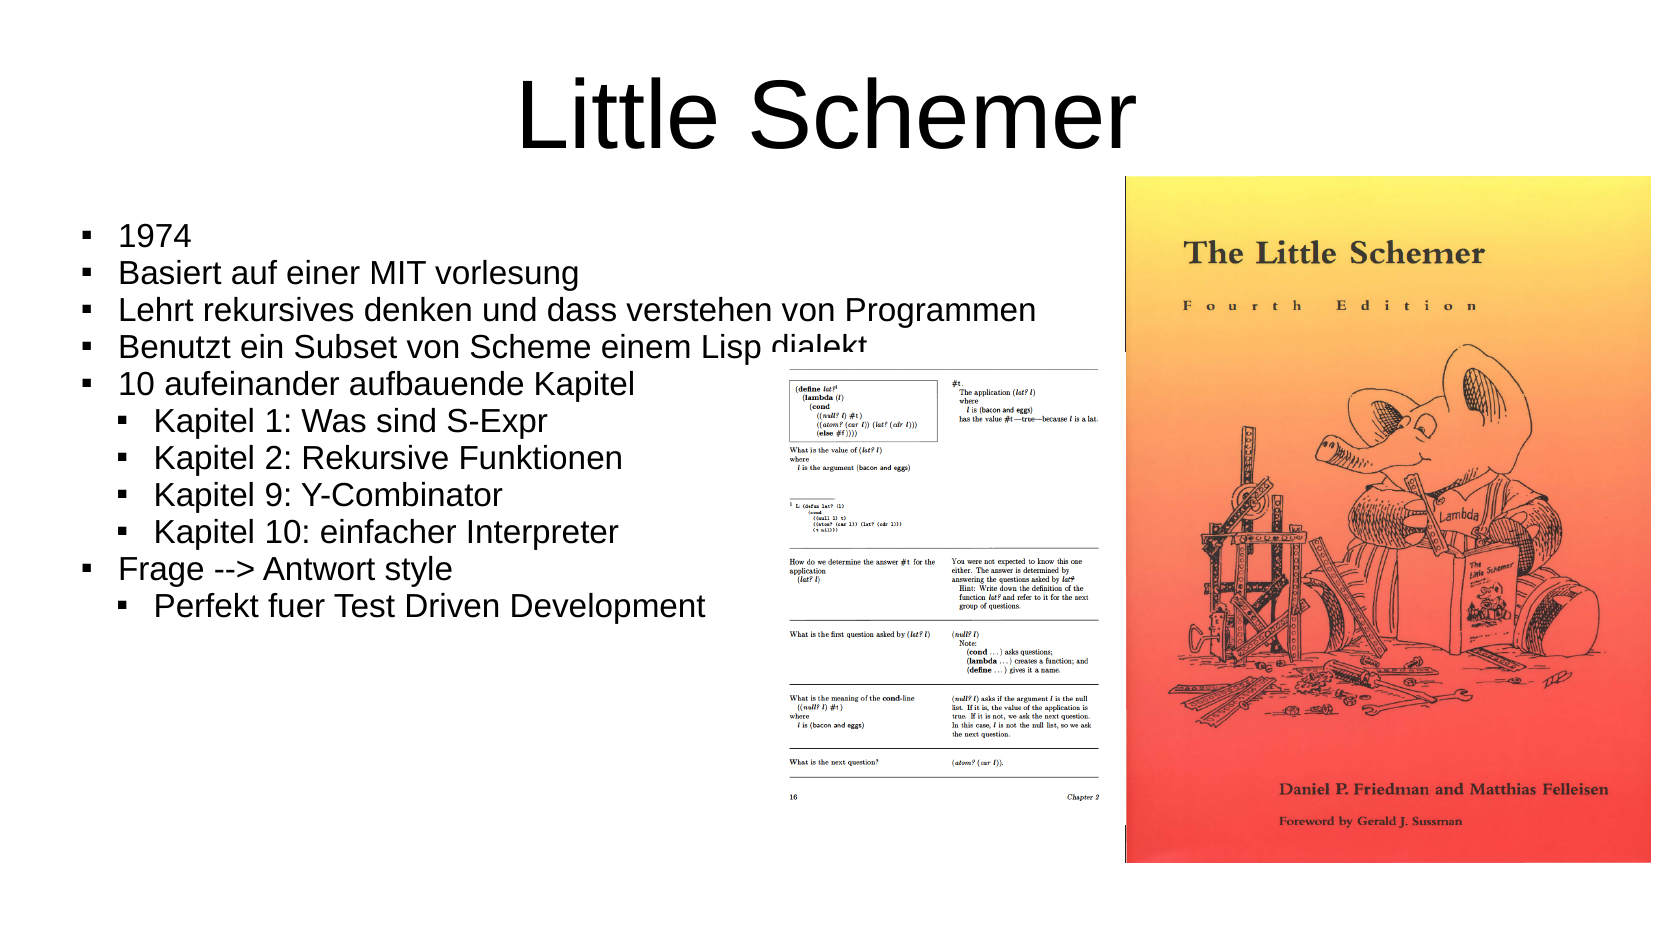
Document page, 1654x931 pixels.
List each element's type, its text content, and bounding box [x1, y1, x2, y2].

title Little Schemer [82, 37, 1571, 193]
subtitle 1974 Basiert auf einer MIT vorlesung Lehrt rekursives denken und dass verstehen von Programmen Benutzt ein Subset von Scheme einem Lisp dialekt 10 aufeinander aufbauende Kapitel Kapitel 1: Was sind S-Expr Kapitel 2: Rekursive Funktionen Kapitel 9: Y-Combinator Kapitel 10: einfacher Interpreter Frage --> Antwort style Perfekt fuer Test Driven Development [82, 217, 1125, 758]
picture [761, 176, 1651, 863]
